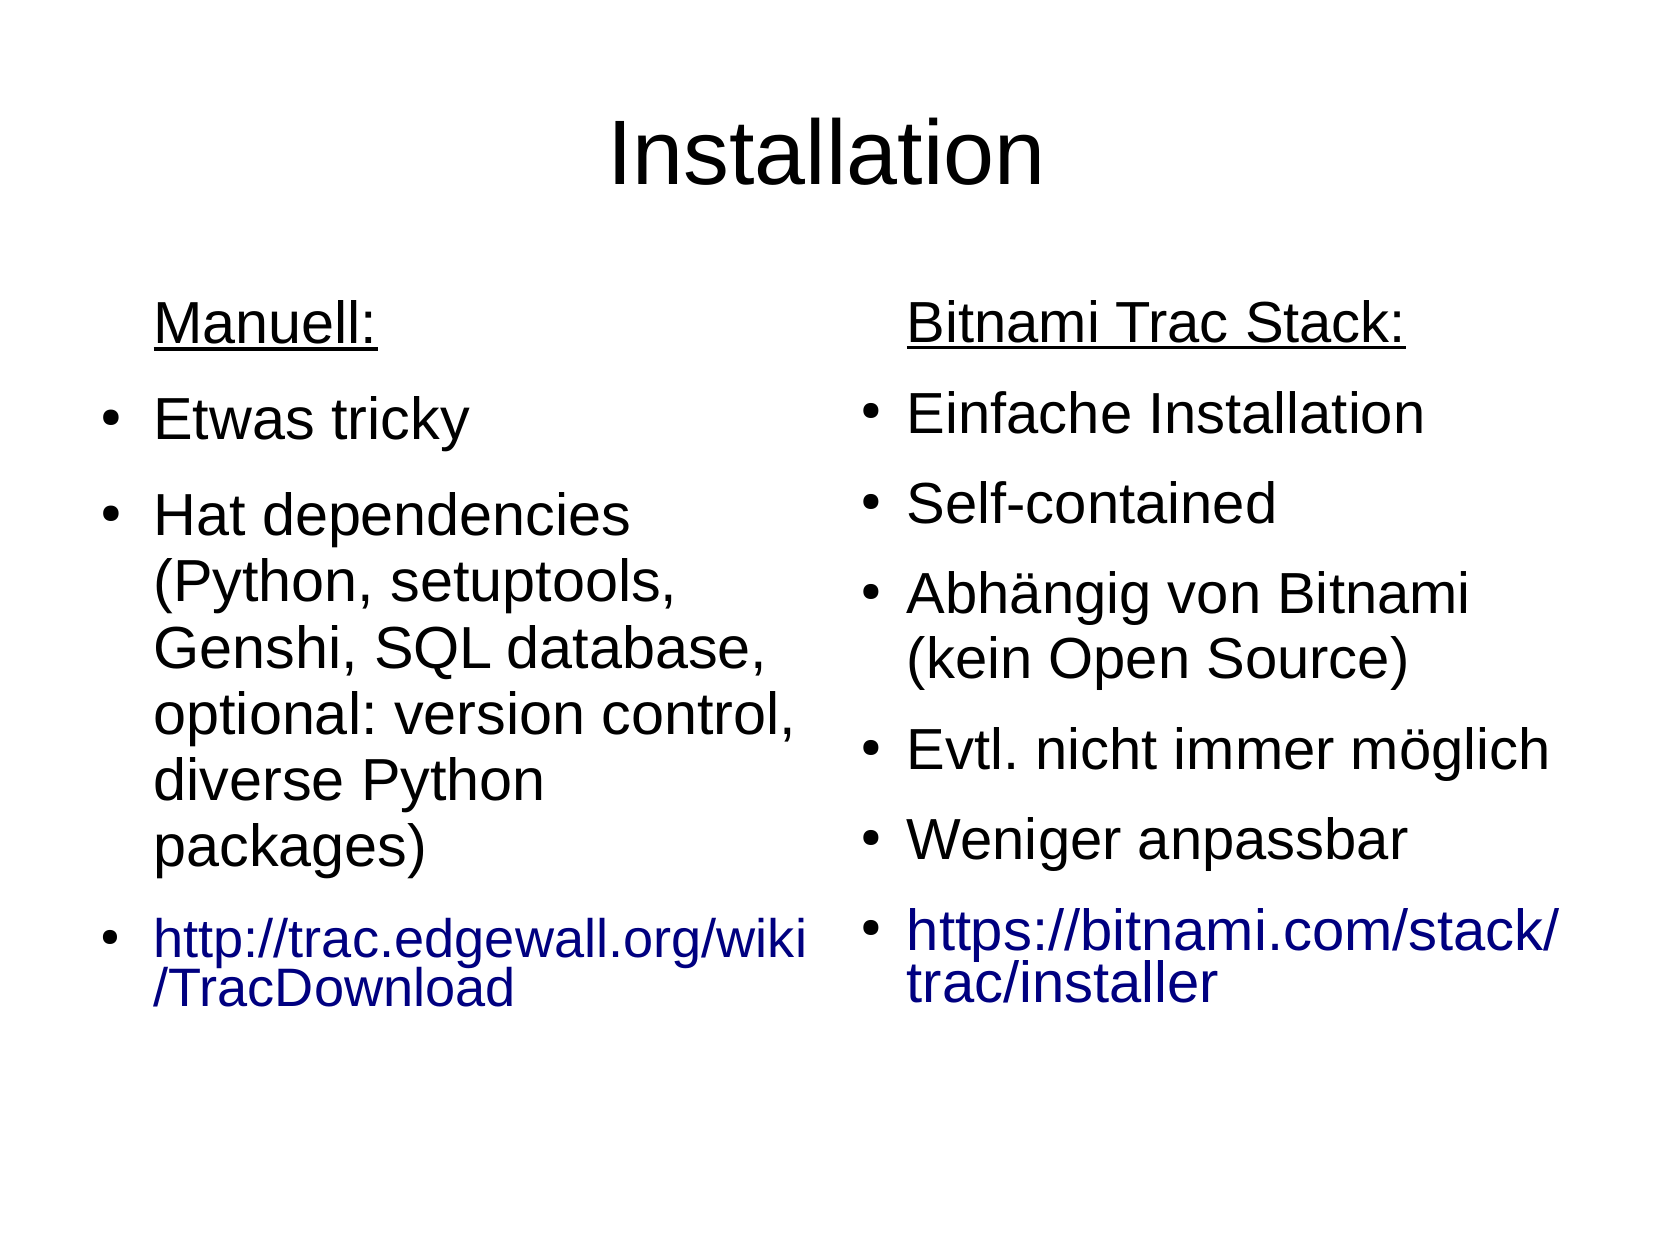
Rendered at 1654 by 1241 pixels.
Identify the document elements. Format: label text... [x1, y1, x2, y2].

list Manuell: Etwas tricky Hat dependencies (Python, setuptools, Genshi, SQL database, optional: version control, diverse Python packages) http://trac.edgewall.org/wiki/TracDownload [82, 290, 809, 1010]
list Bitnami Trac Stack: Einfache Installation Self-contained Abhängig von Bitnami (kein Open Source) Evtl. nicht immer möglich Weniger anpassbar https://bitnami.com/stack/trac/installer [845, 290, 1572, 1010]
title Installation [82, 49, 1571, 257]
